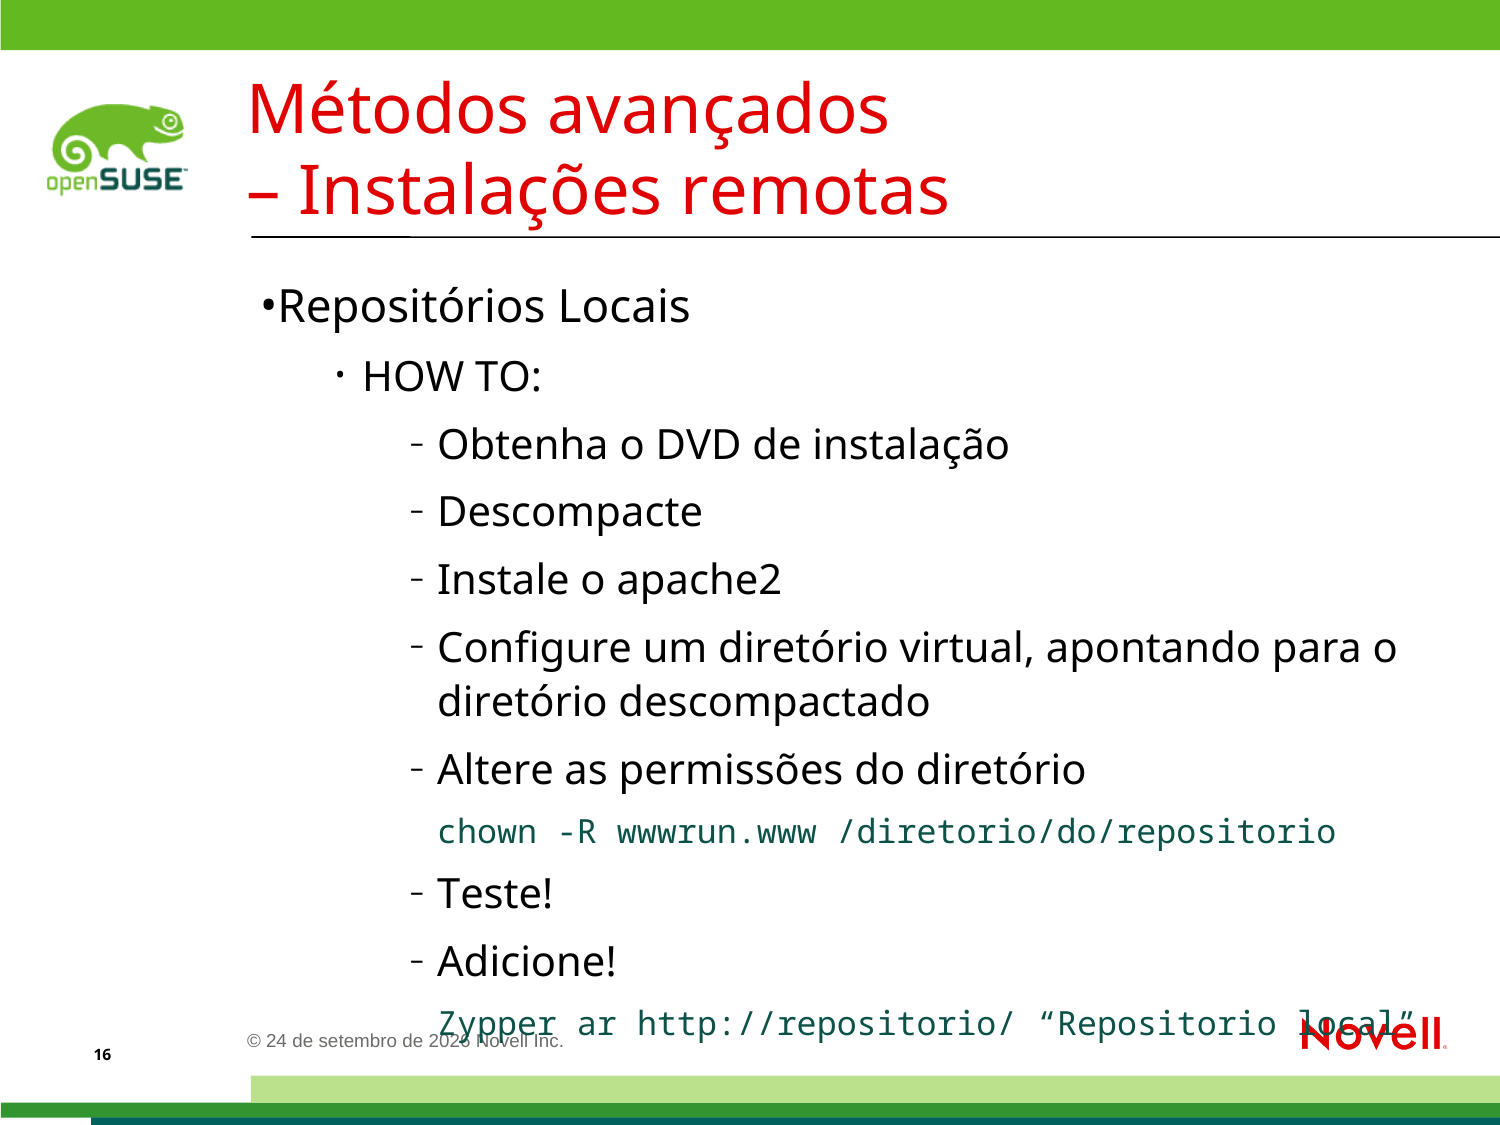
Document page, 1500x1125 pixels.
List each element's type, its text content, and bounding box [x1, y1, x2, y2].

title Métodos avançados – Instalações remotas [246, 60, 1409, 239]
picture [47, 104, 188, 197]
list Repositórios Locais HOW TO: Obtenha o DVD de instalação Descompacte Instale o apache2 Configure um diretório virtual, apontando para o diretório descompactado Altere as permissões do diretório chown -R wwwrun.www /diretorio/do/repositorio Teste! Adicione! Zypper ar http://repositorio/ “Repositorio local” [245, 267, 1458, 1075]
